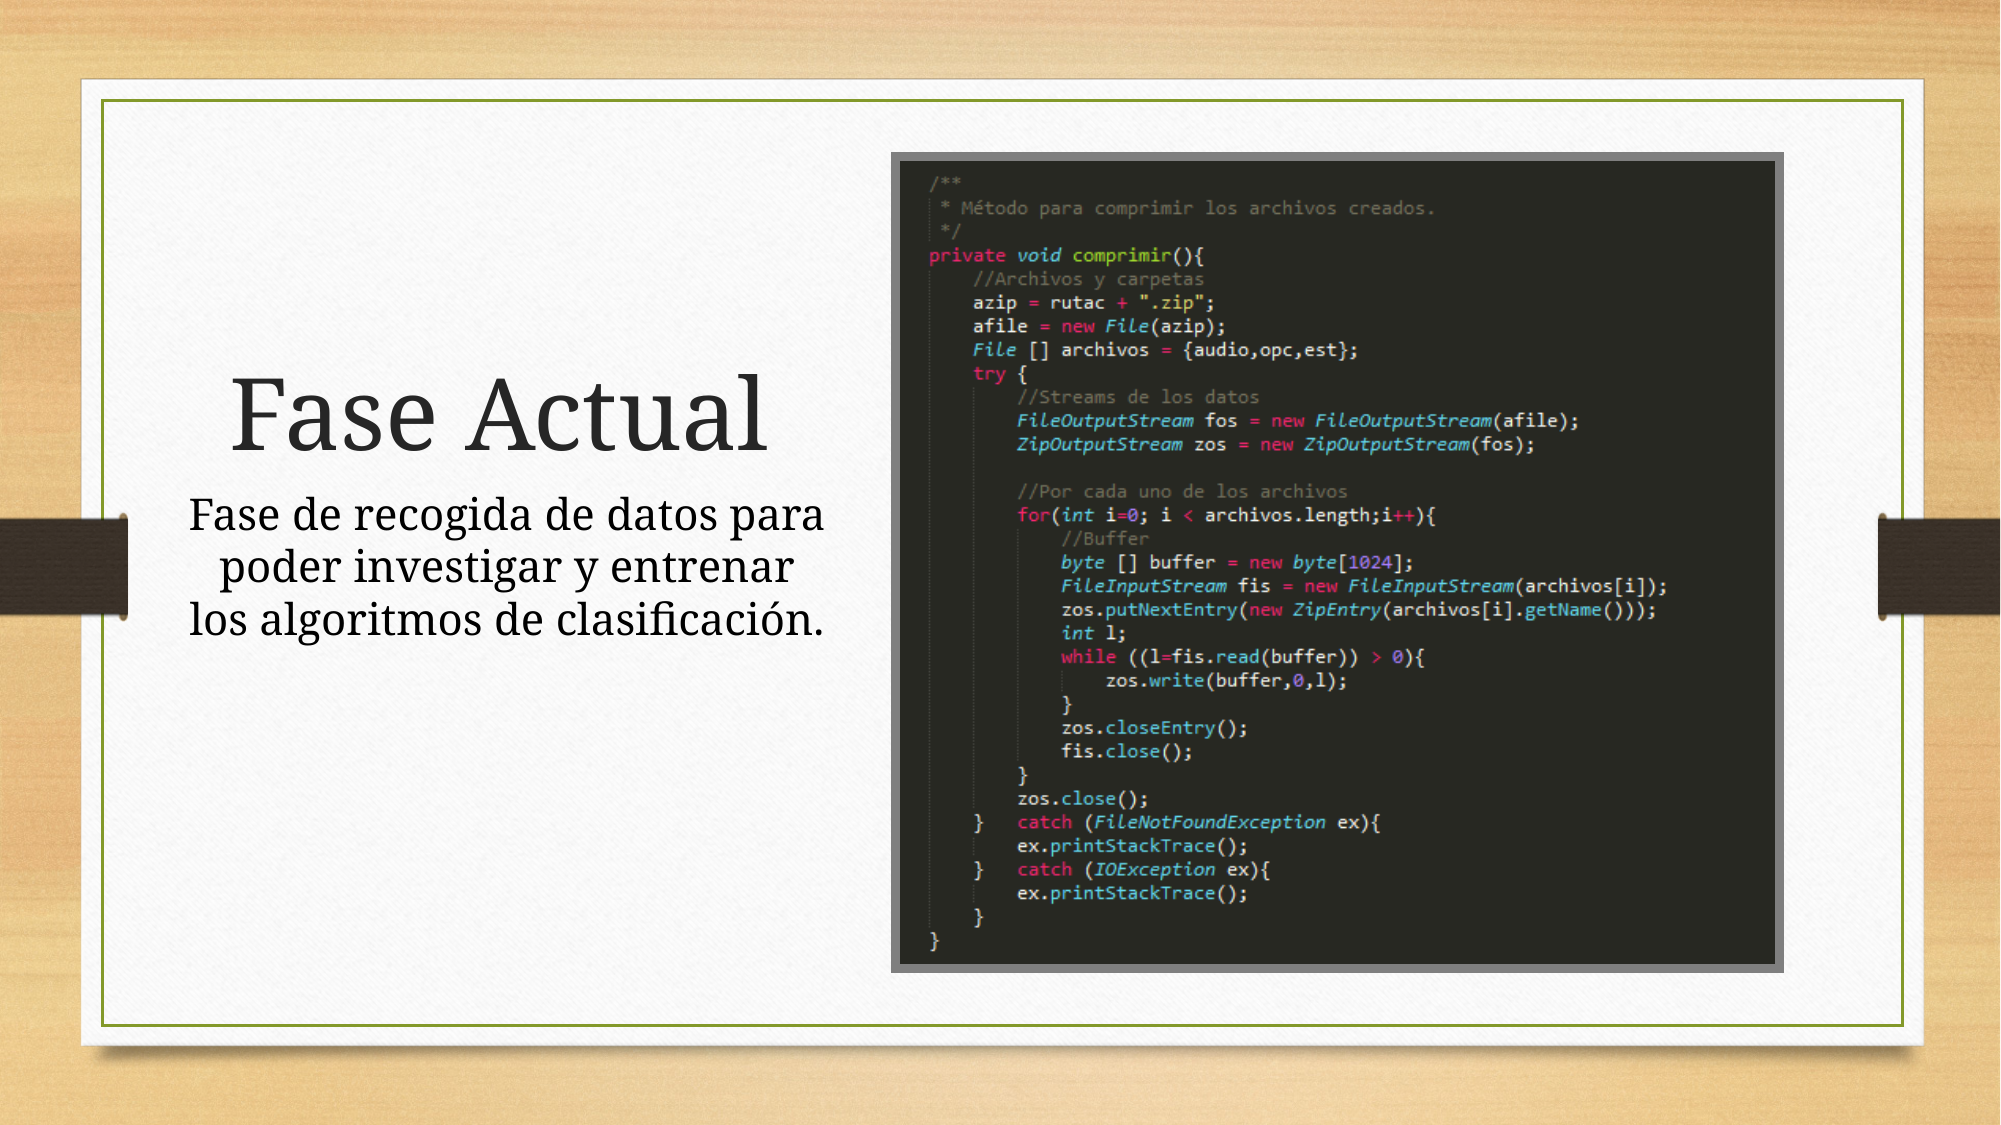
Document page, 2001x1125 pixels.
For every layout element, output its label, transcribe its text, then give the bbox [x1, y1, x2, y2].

list Fase de recogida de datos para poder investigar y entrenar los algoritmos de clasificación. [171, 479, 844, 755]
title Fase Actual [163, 161, 836, 479]
picture [0, 0, 2000, 1125]
